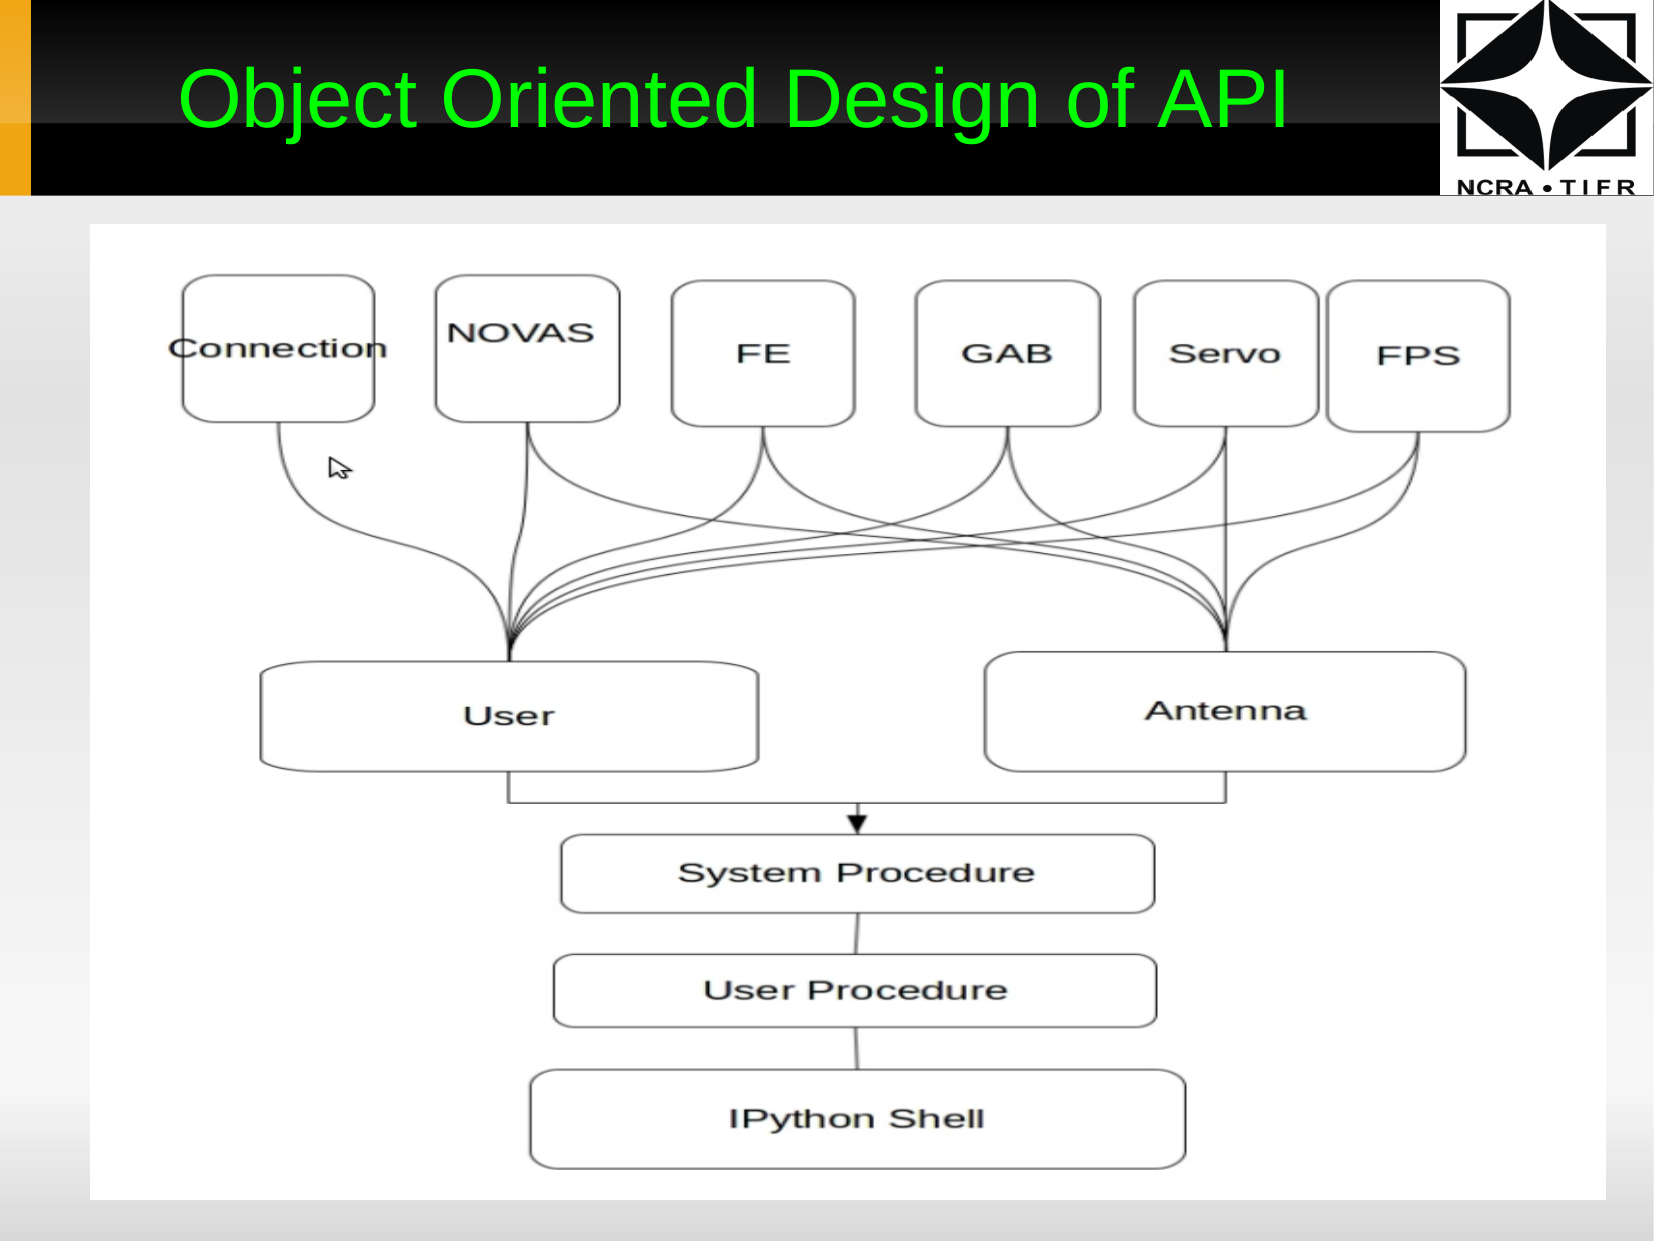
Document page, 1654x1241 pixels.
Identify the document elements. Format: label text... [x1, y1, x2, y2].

text_box Object Oriented Design of API [75, 45, 1396, 153]
picture [0, 0, 1654, 1241]
